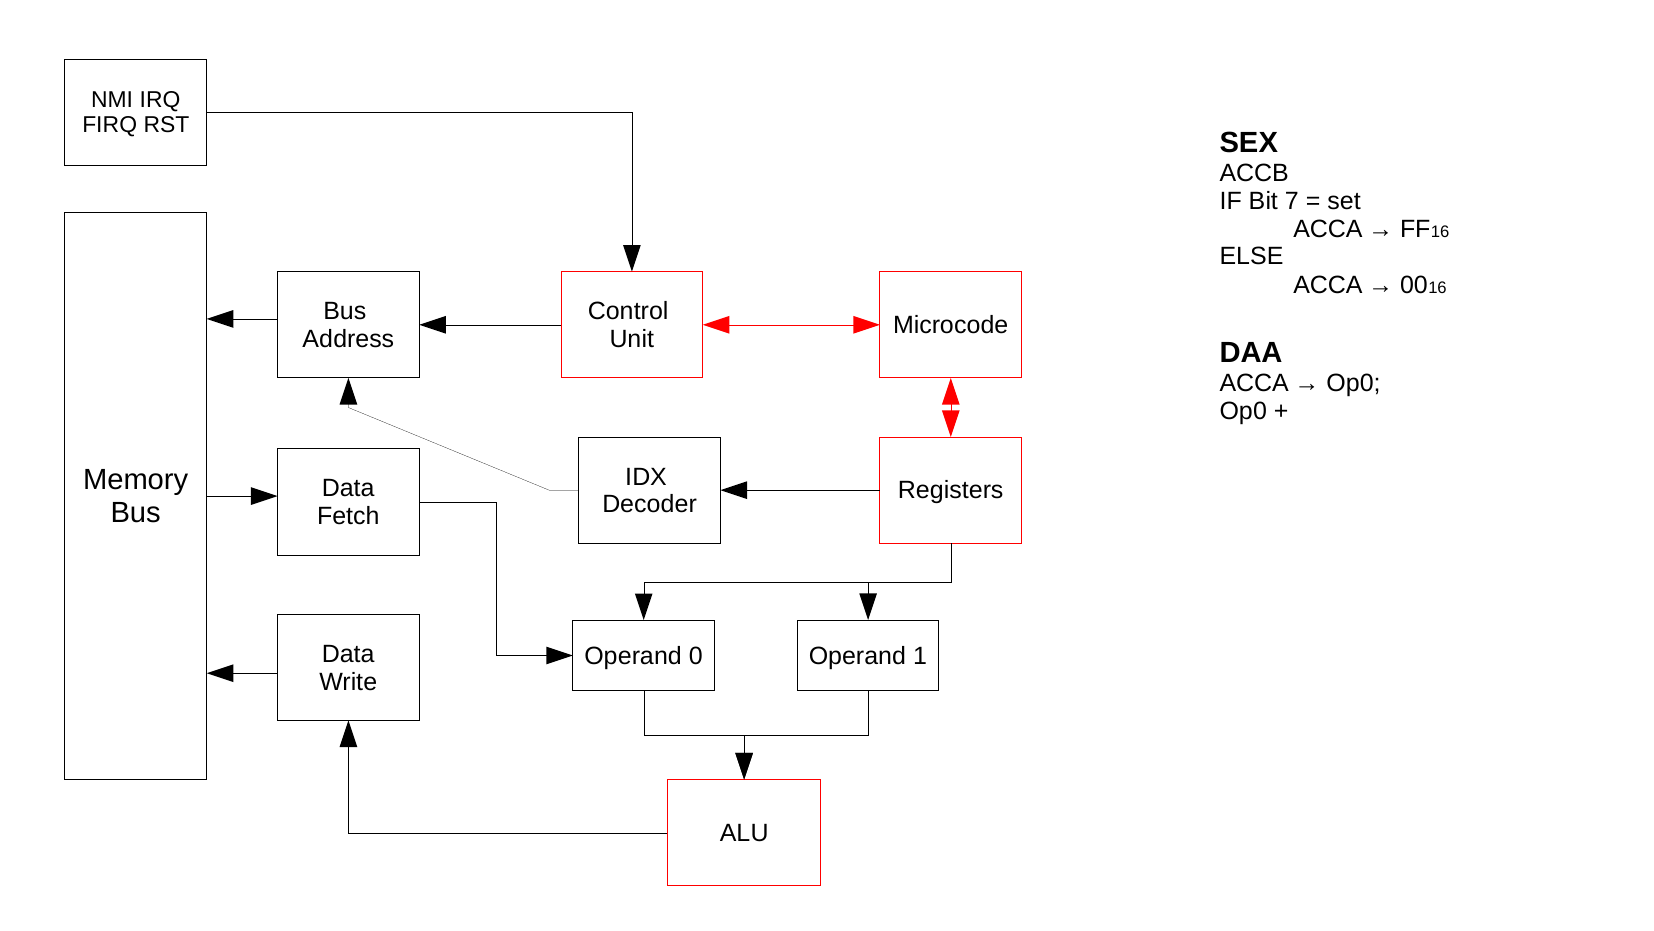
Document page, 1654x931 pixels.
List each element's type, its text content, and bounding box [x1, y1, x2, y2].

text_box Operand 1 [797, 620, 939, 691]
text_box NMI IRQ FIRQ RST [64, 59, 207, 166]
text_box SEX ACCB IF Bit 7 = set ACCA → FF16 ELSE ACCA → 0016 DAA ACCA → Op0; Op0 + [1204, 118, 1607, 526]
text_box Bus Address [277, 271, 420, 378]
text_box Control Unit [561, 271, 703, 378]
text_box Operand 0 [572, 620, 715, 691]
text_box ALU [667, 779, 821, 886]
text_box Registers [879, 437, 1022, 544]
text_box IDX Decoder [578, 437, 721, 544]
text_box Data Fetch [277, 448, 420, 556]
text_box Memory Bus [64, 212, 207, 780]
text_box Microcode [879, 271, 1022, 378]
text_box Data Write [277, 614, 420, 721]
